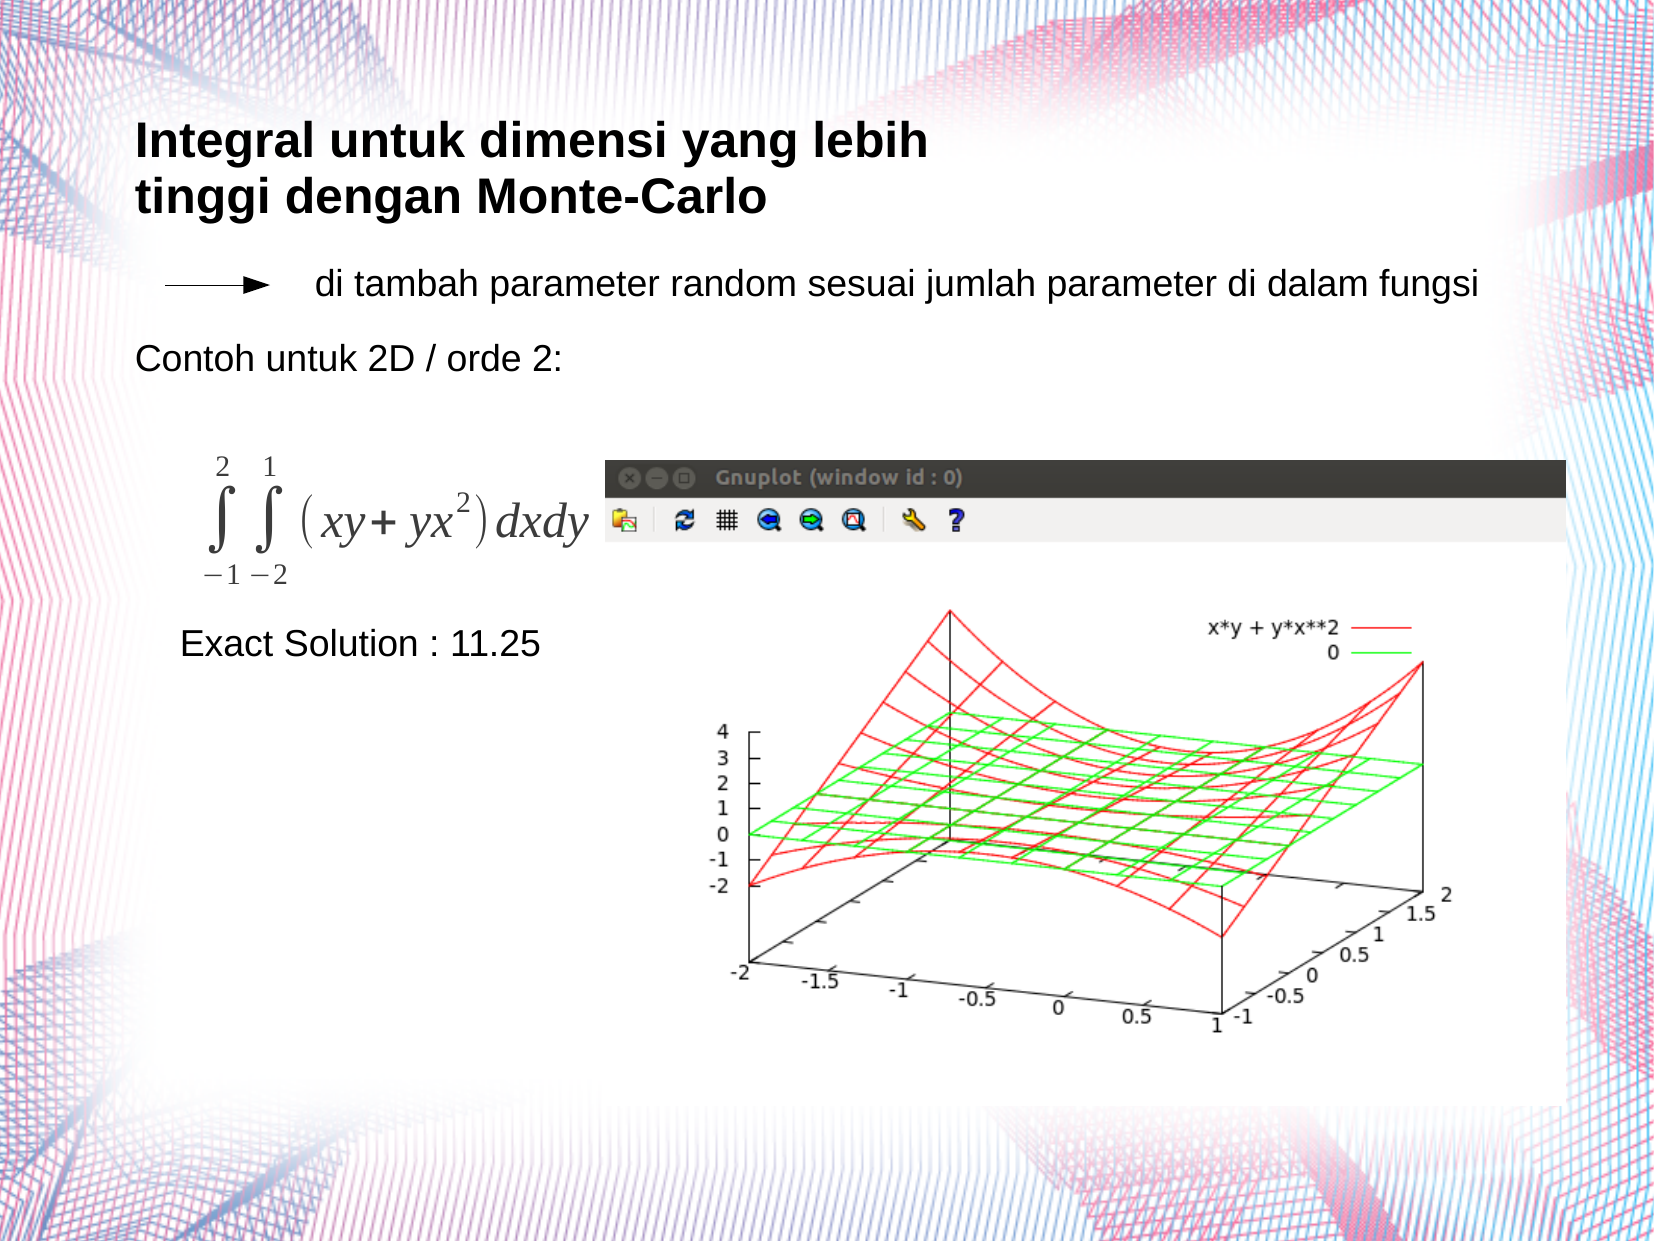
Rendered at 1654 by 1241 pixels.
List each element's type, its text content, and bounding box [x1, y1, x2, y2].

text_box di tambah parameter random sesuai jumlah parameter di dalam fungsi [300, 255, 1546, 312]
text_box Contoh untuk 2D / orde 2: [120, 330, 586, 387]
picture [0, 0, 1654, 1241]
text_box Exact Solution : 11.25 [165, 615, 605, 672]
text_box Integral untuk dimensi yang lebih tinggi dengan Monte-Carlo [120, 105, 1021, 232]
chart [195, 450, 598, 592]
